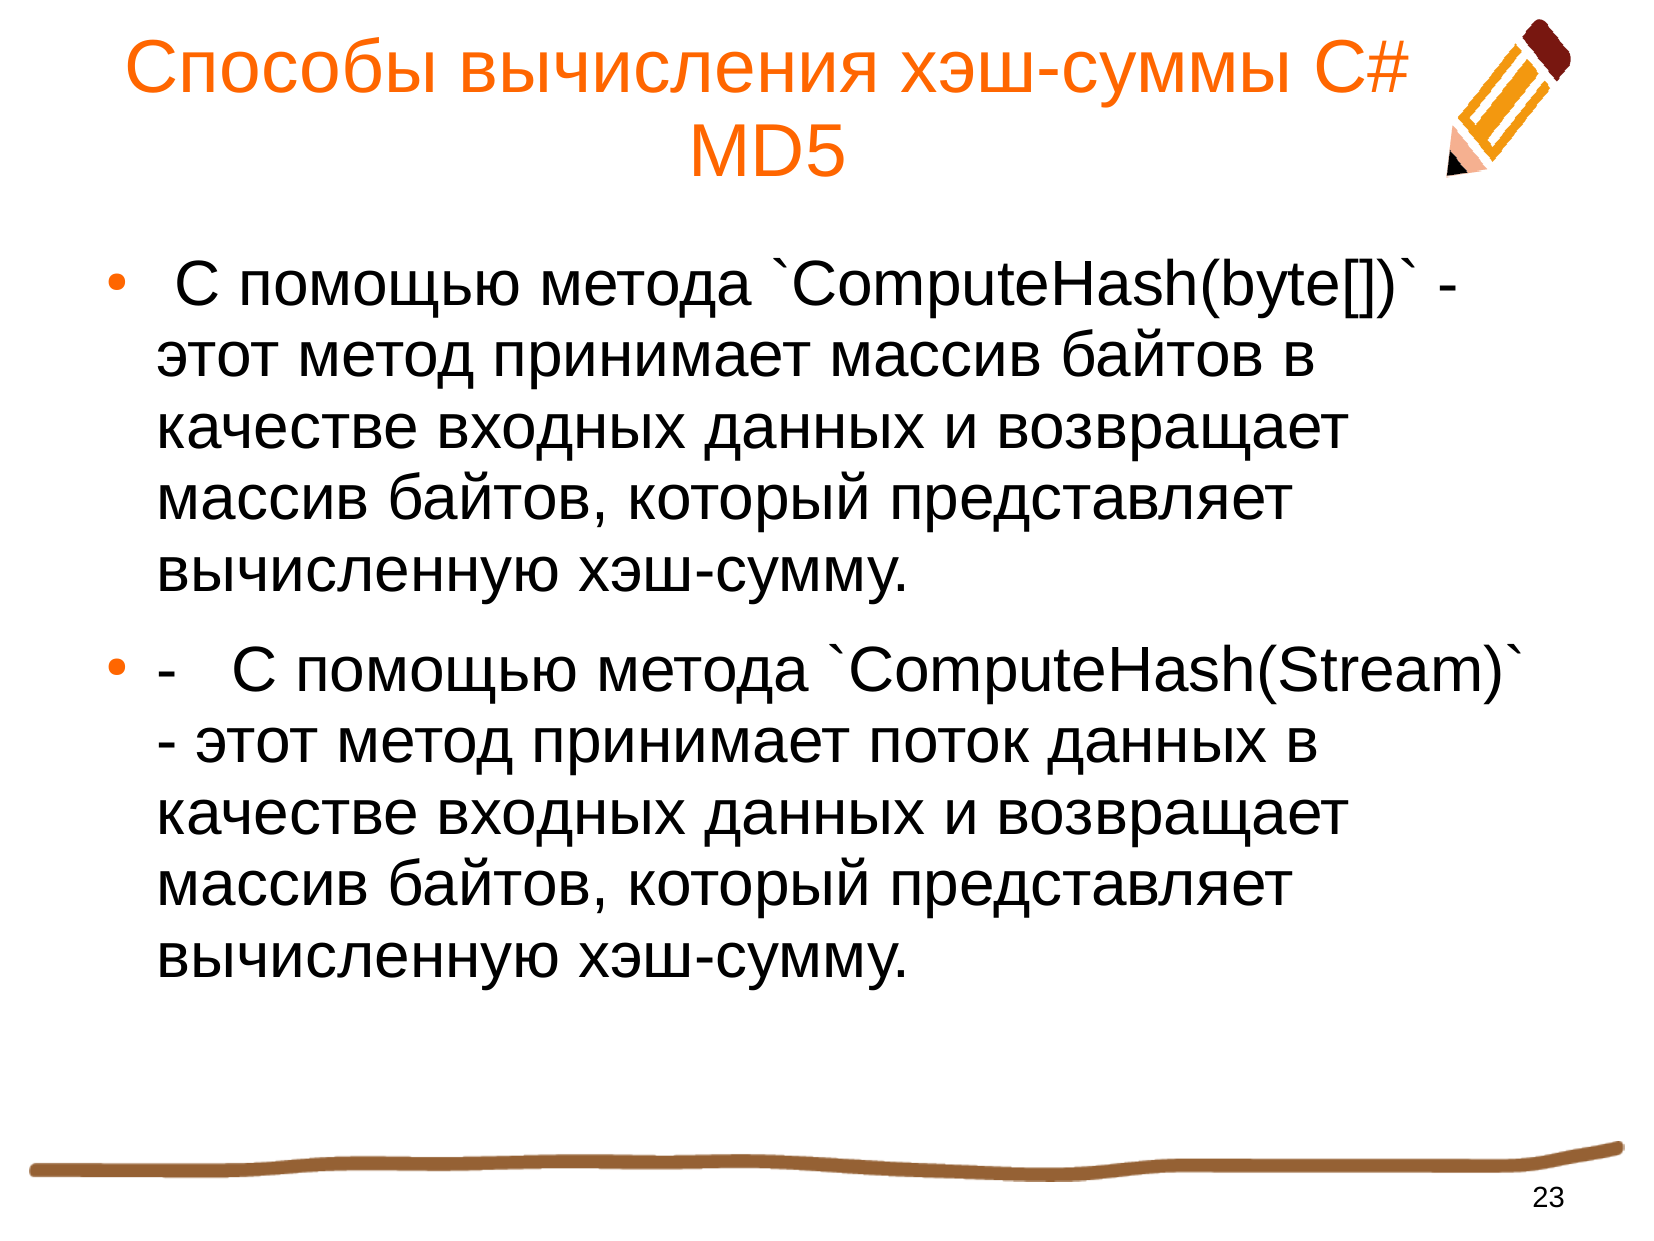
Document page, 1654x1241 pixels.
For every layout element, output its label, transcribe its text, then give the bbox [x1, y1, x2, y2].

picture [1446, 19, 1571, 178]
picture [29, 1141, 1625, 1182]
list С помощью метода `ComputeHash(byte[])` - этот метод принимает массив байтов в качестве входных данных и возвращает массив байтов, который представляет вычисленную хэш-сумму. - С помощью метода `ComputeHash(Stream)` - этот метод принимает поток данных в качестве входных данных и возвращает массив байтов, который представляет вычисленную хэш-сумму. [88, 147, 1536, 1014]
title Способы вычисления хэш-суммы C# MD5 [88, 24, 1447, 147]
